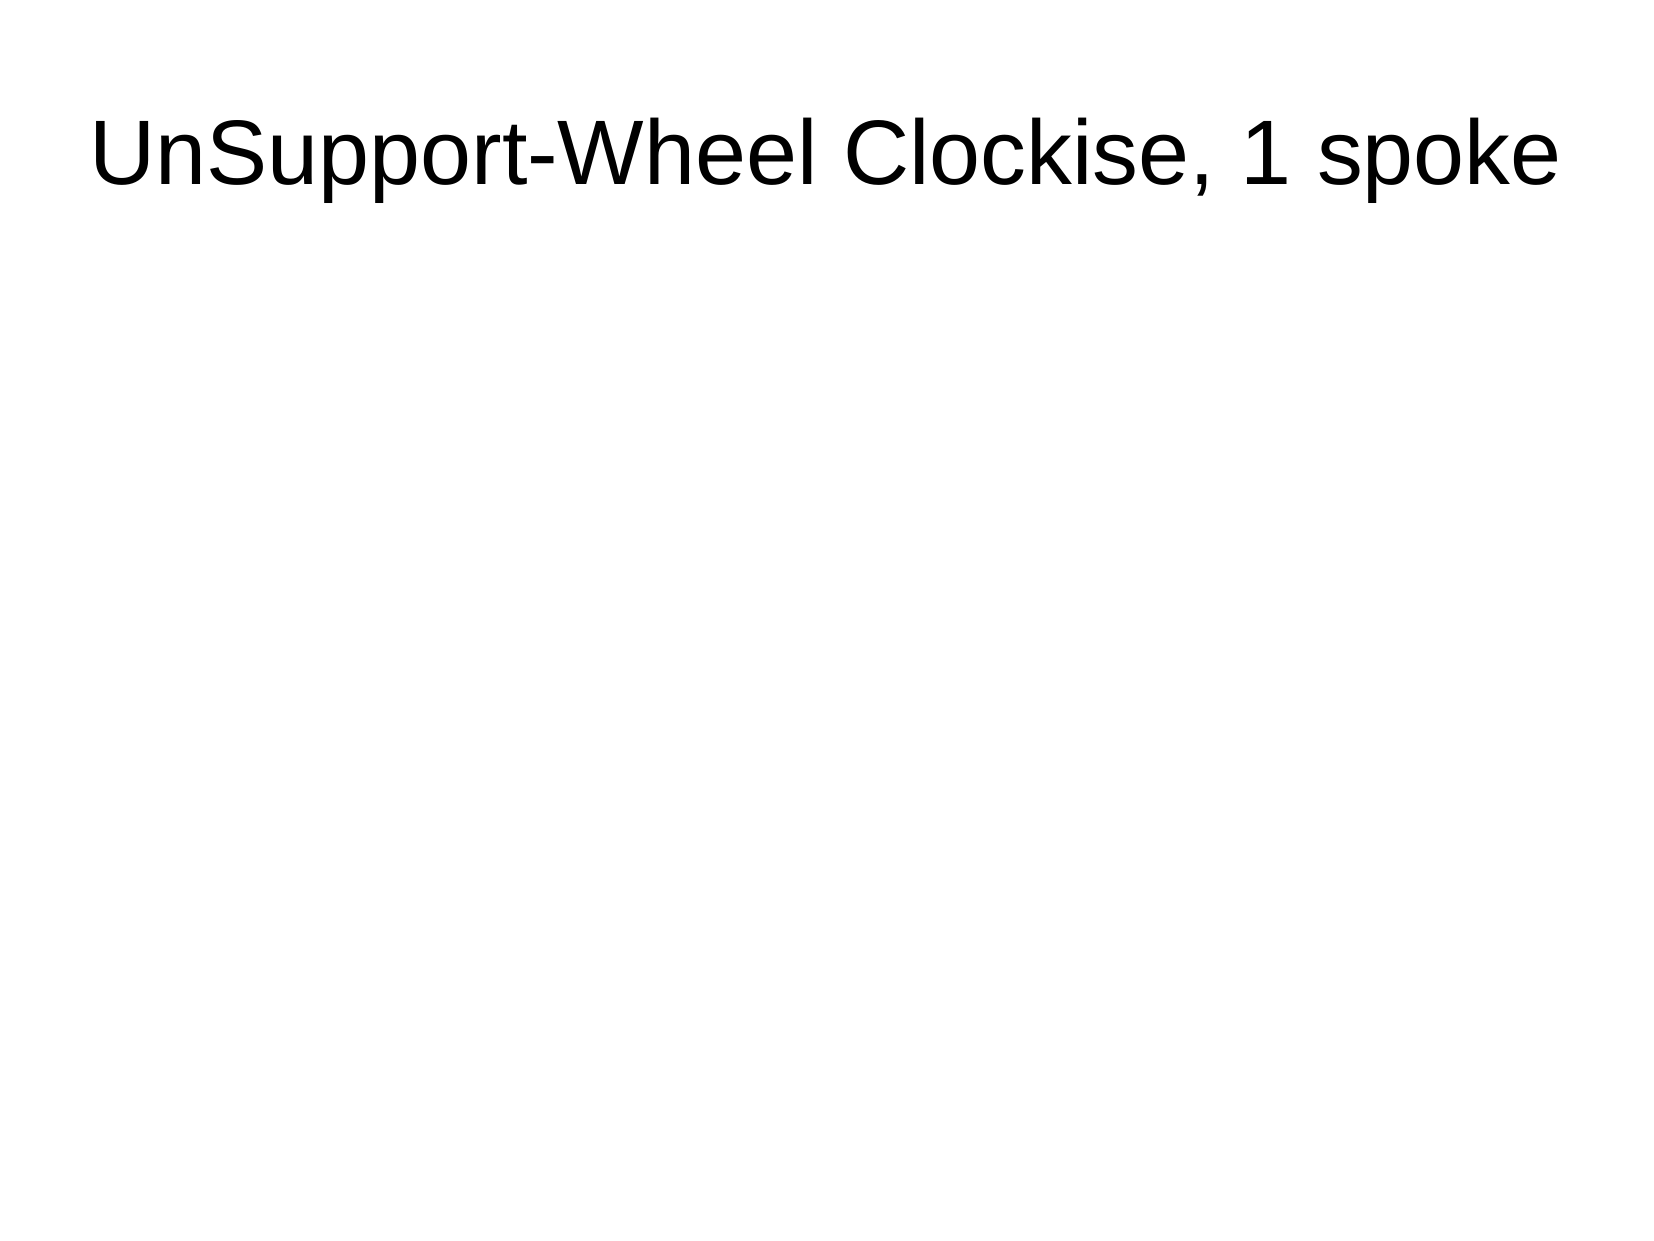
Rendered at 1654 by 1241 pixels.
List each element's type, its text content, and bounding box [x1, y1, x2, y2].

title UnSupport-Wheel Clockise, 1 spoke [82, 56, 1571, 250]
